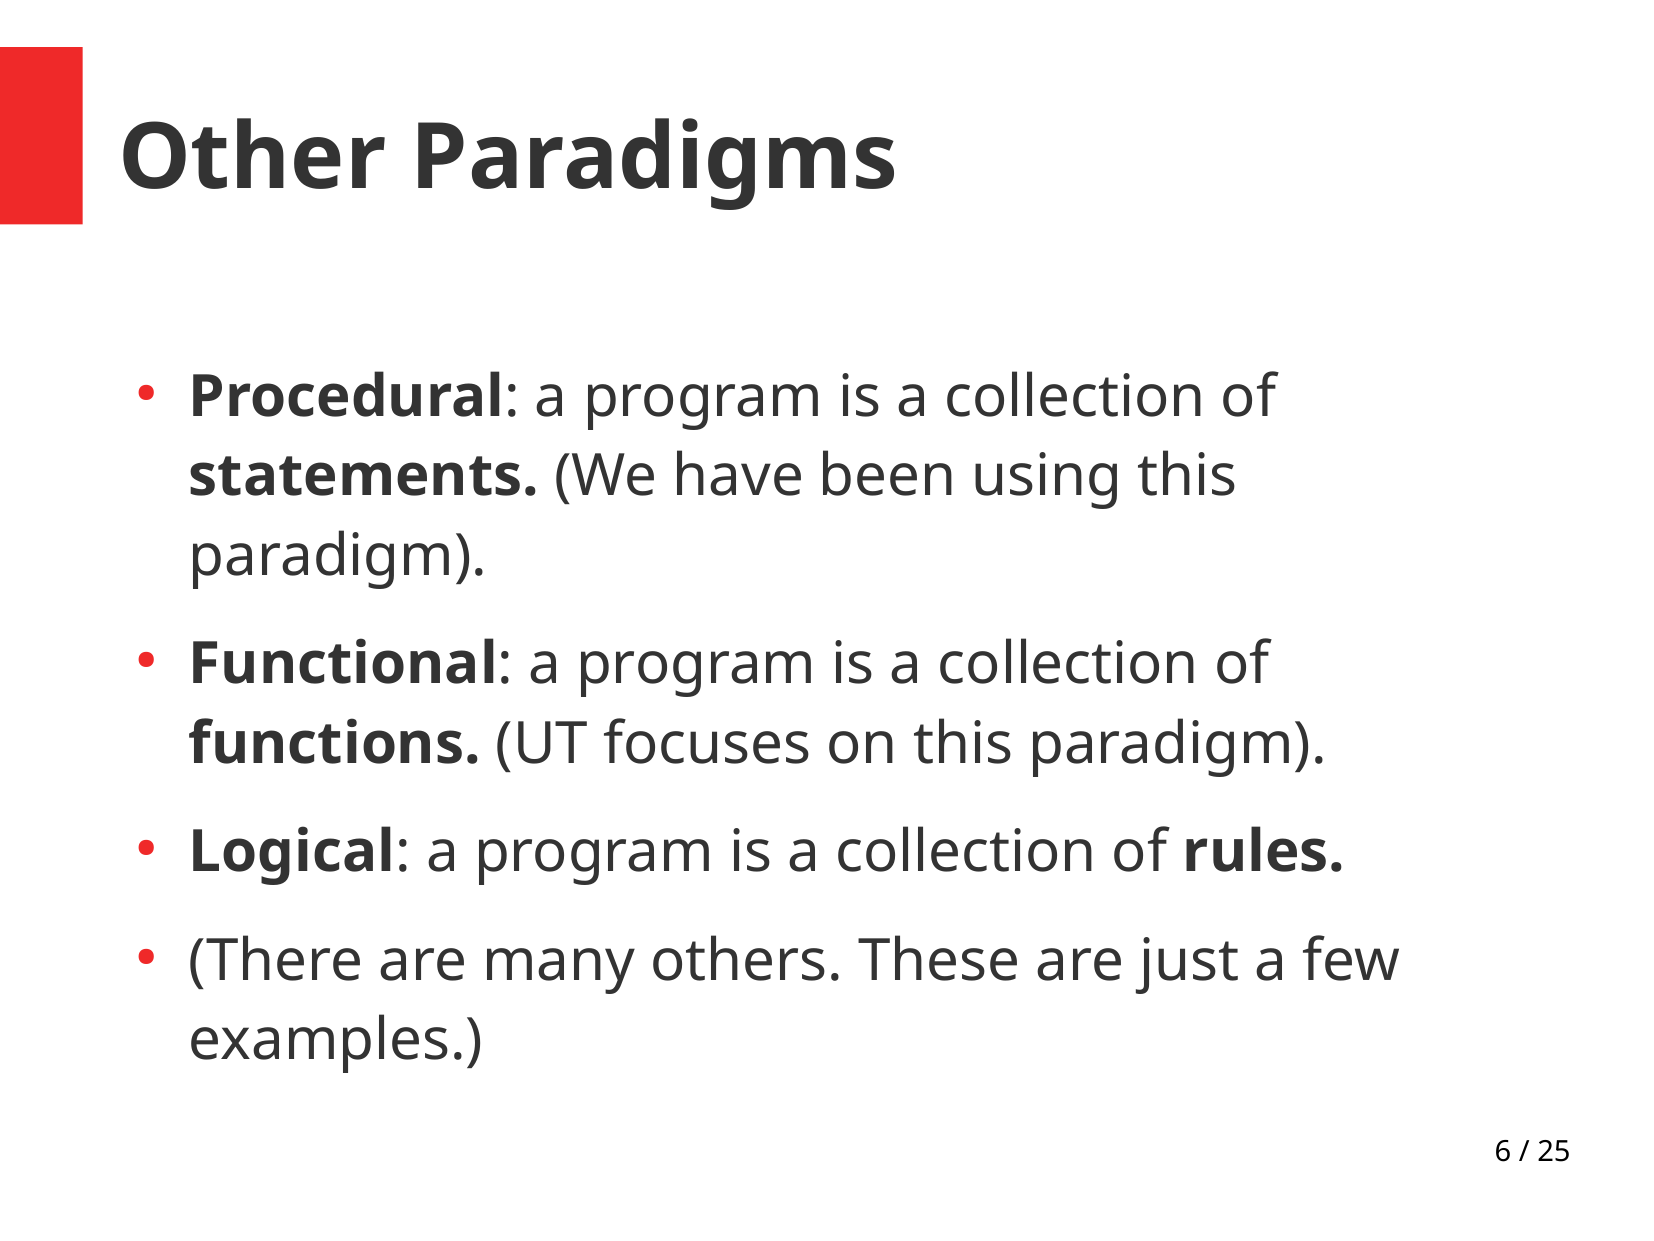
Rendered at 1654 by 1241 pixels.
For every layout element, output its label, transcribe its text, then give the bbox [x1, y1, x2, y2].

title Other Paradigms [118, 49, 1571, 257]
list Procedural: a program is a collection of statements. (We have been using this paradigm). Functional: a program is a collection of functions. (UT focuses on this paradigm). Logical: a program is a collection of rules. (There are many others. These are just a few examples.) [118, 354, 1536, 1074]
